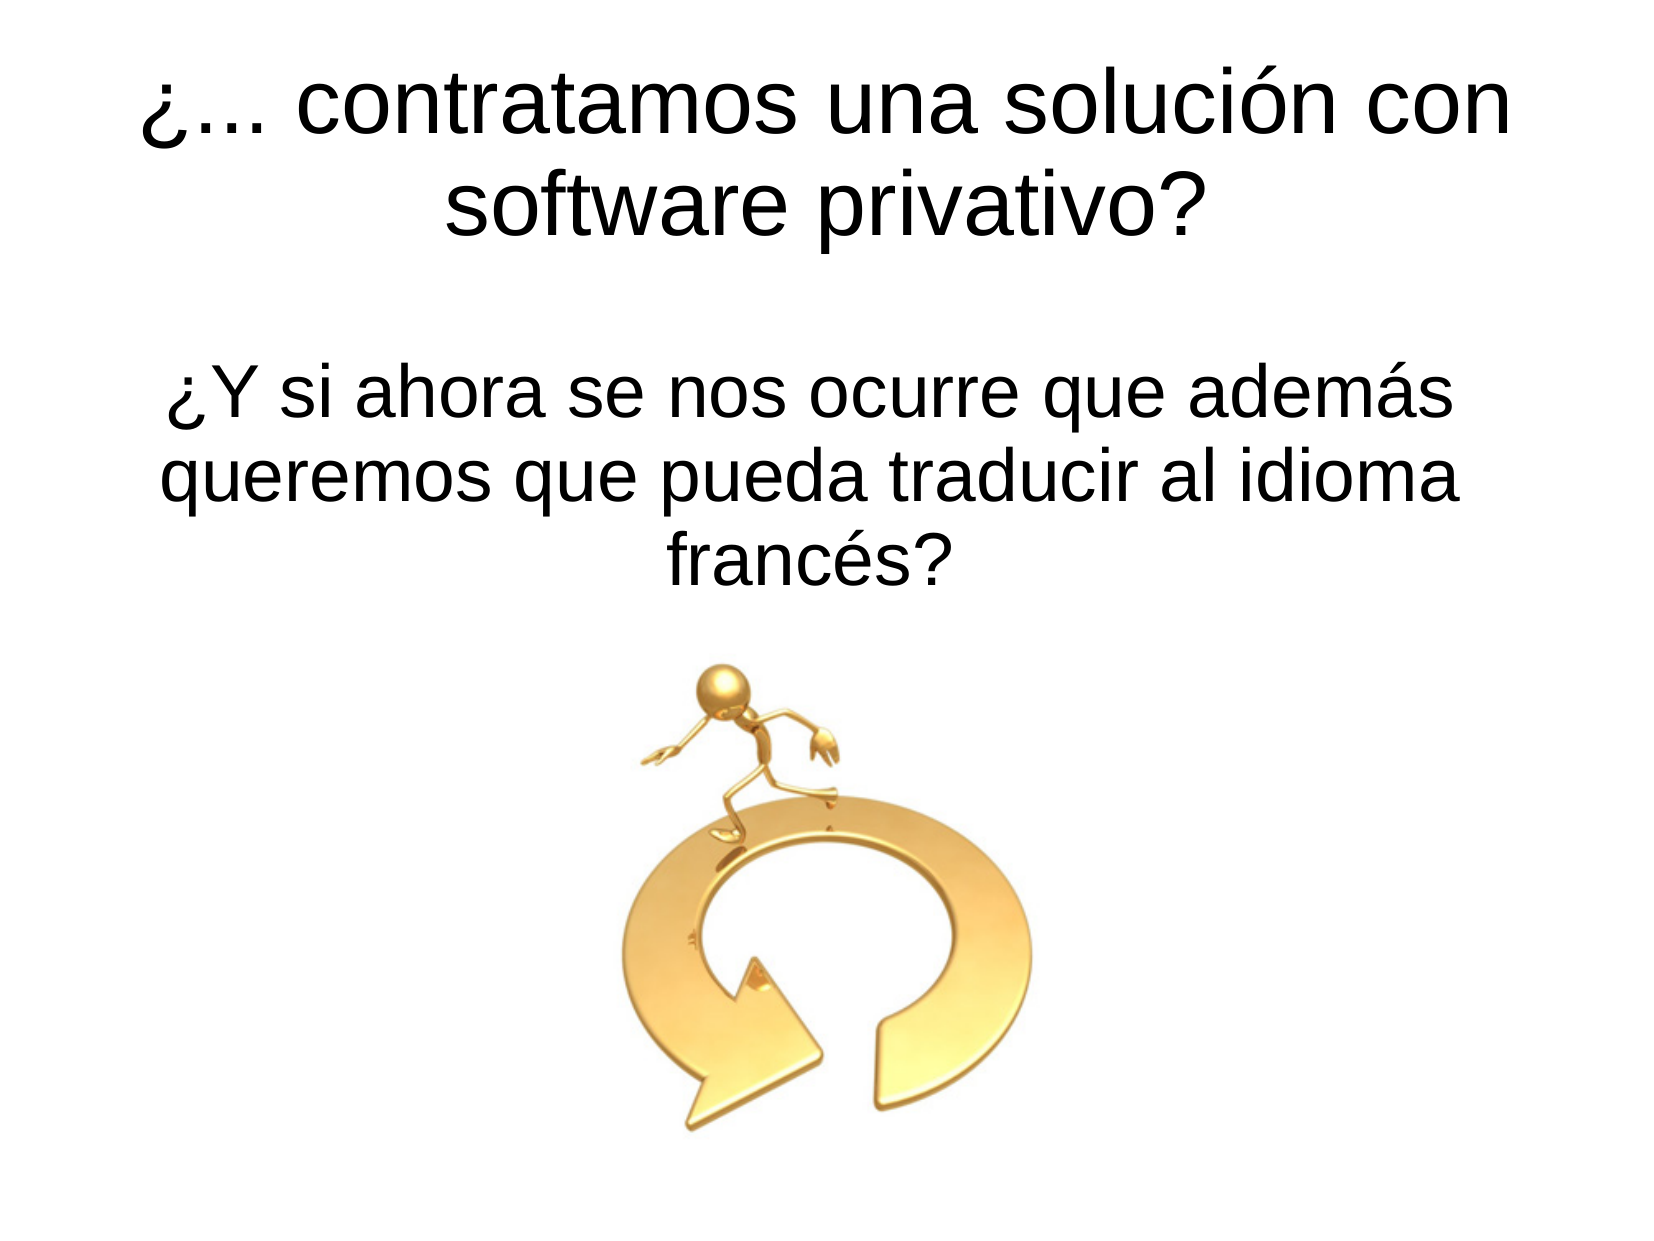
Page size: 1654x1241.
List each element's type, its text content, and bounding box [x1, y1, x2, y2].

picture [578, 653, 1072, 1146]
title ¿... contratamos una solución con software privativo? [82, 49, 1571, 257]
subtitle ¿Y si ahora se nos ocurre que además queremos que pueda traducir al idioma francés? [82, 290, 1538, 662]
